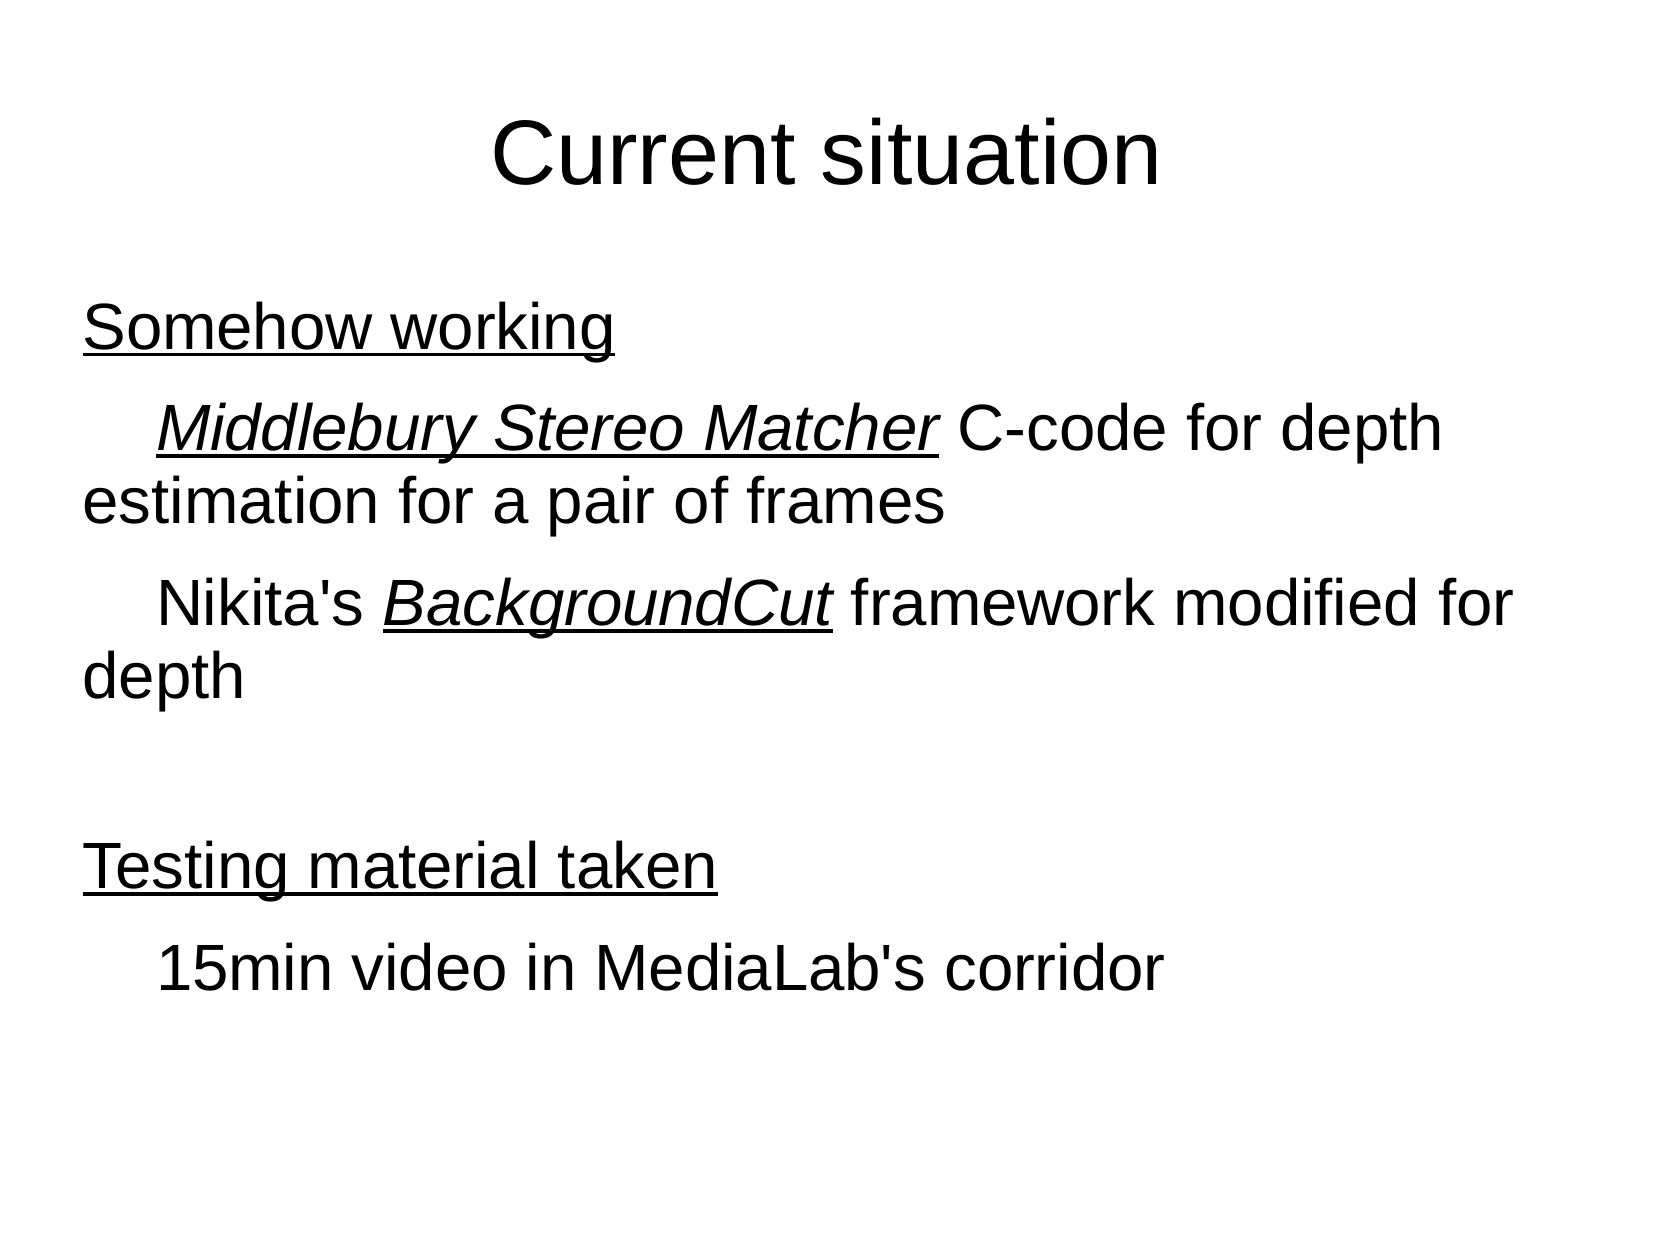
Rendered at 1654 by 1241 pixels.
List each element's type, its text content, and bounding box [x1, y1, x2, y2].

title Current situation [82, 49, 1571, 257]
list Somehow working Middlebury Stereo Matcher C-code for depth estimation for a pair of frames Nikita's BackgroundCut framework modified for depth Testing material taken 15min video in MediaLab's corridor [82, 290, 1538, 1010]
